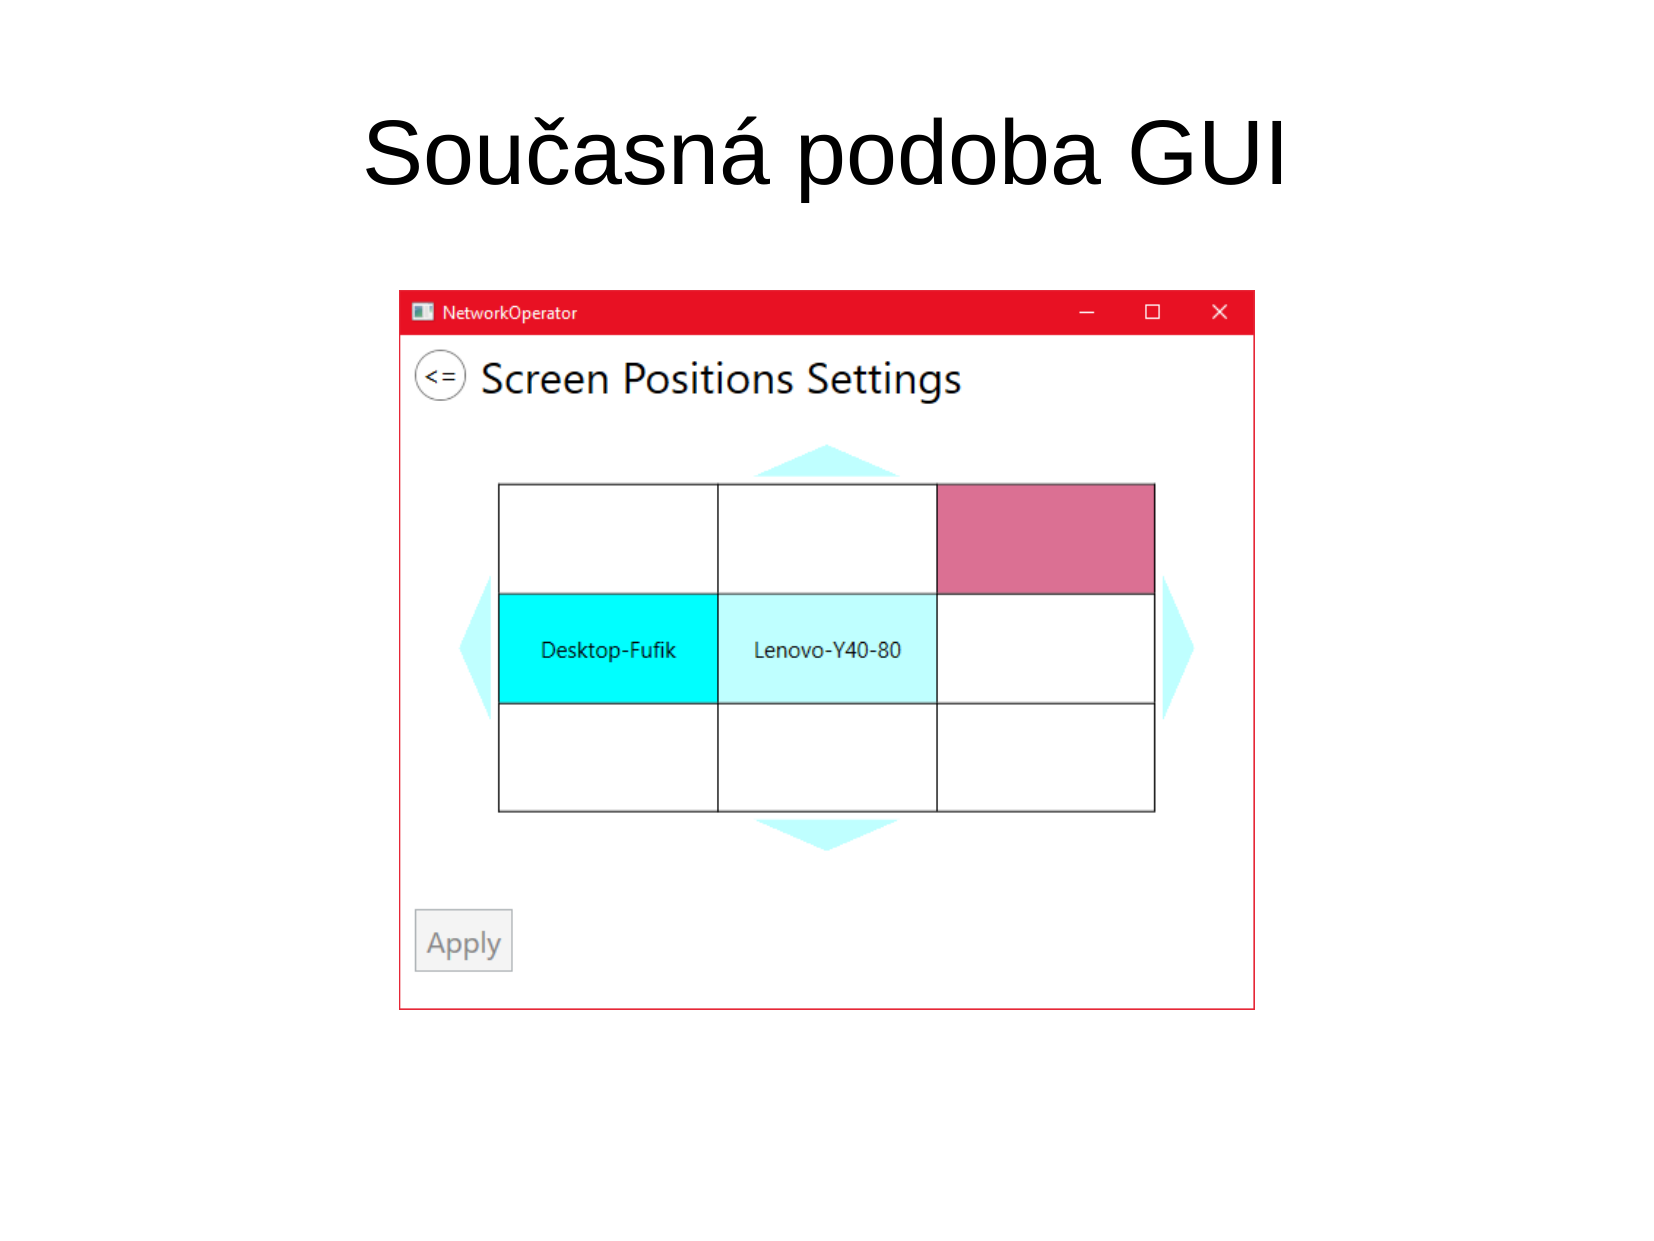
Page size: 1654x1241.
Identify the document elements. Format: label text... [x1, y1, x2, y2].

title Současná podoba GUI [82, 49, 1571, 257]
picture [399, 290, 1255, 1010]
